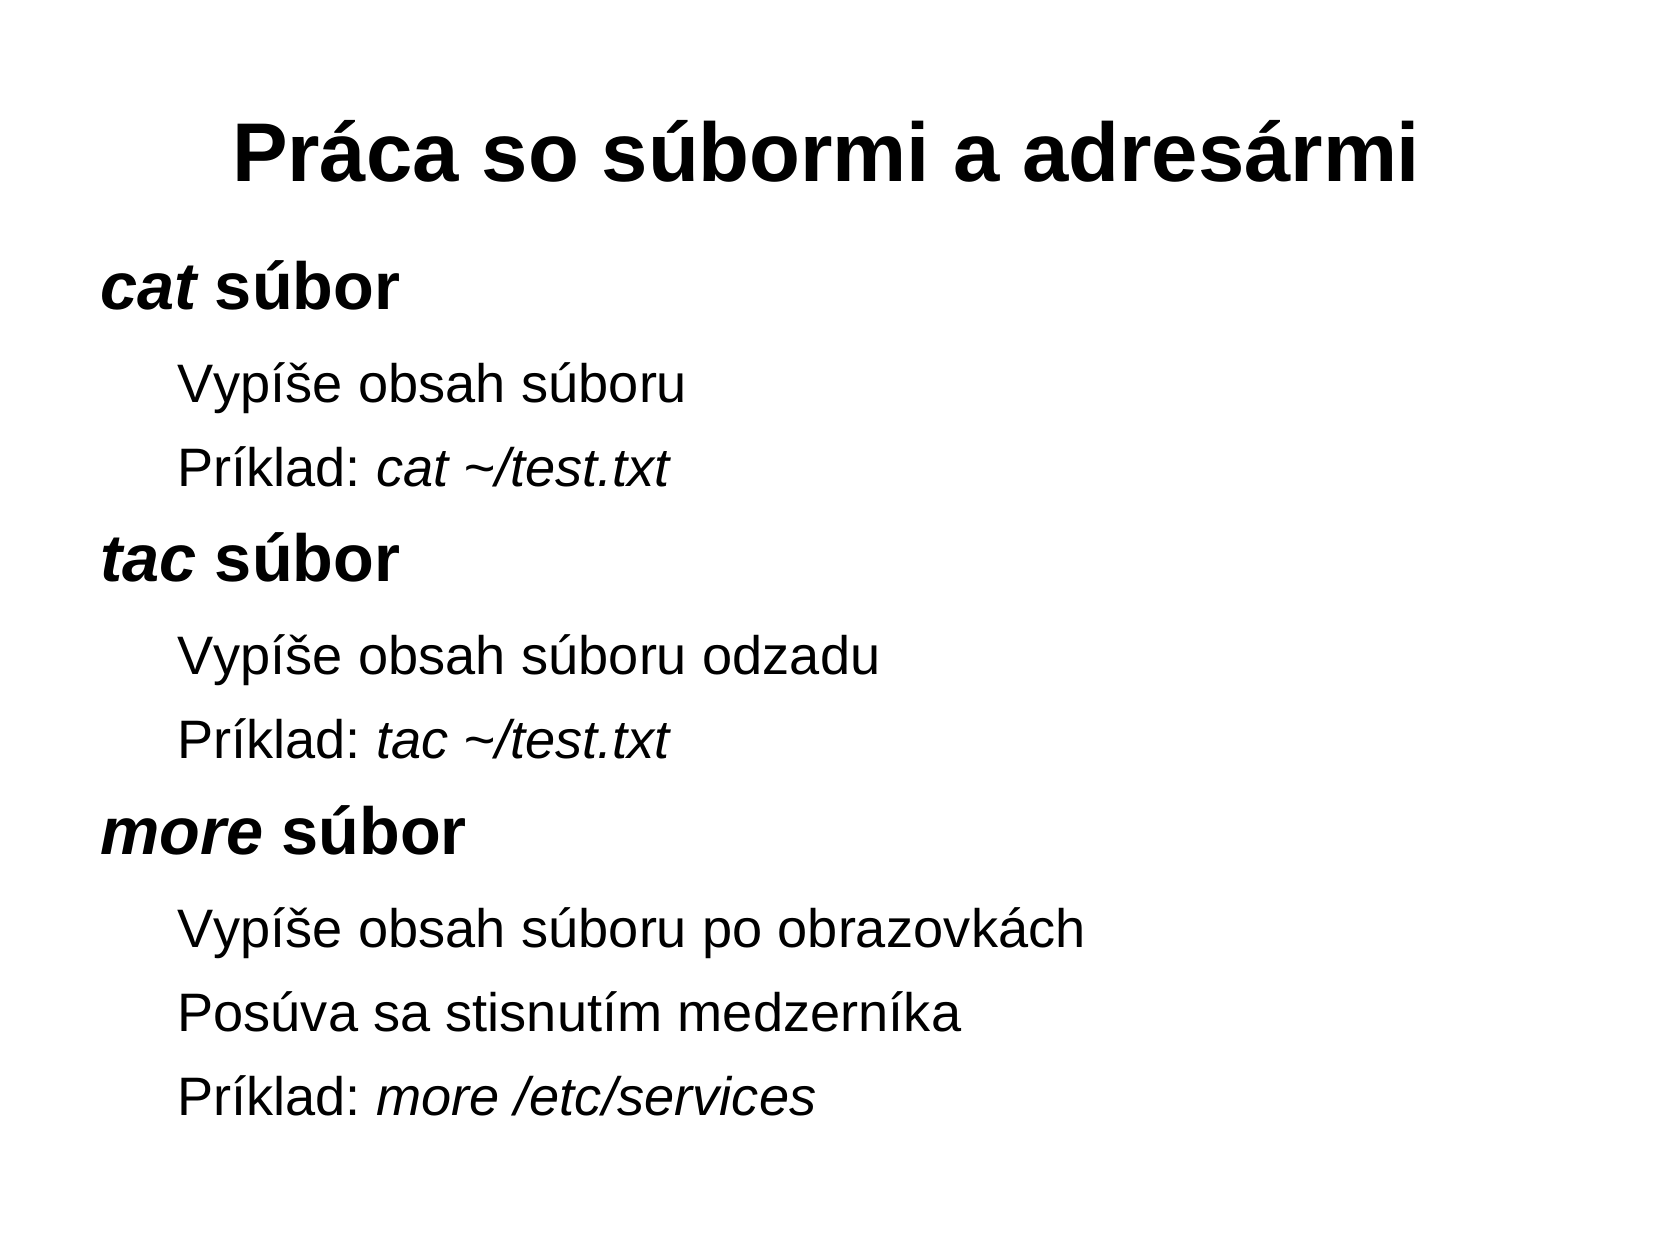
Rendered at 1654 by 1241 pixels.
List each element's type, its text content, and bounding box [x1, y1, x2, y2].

list cat súbor Vypíše obsah súboru Príklad: cat ~/test.txt tac súbor Vypíše obsah súboru odzadu Príklad: tac ~/test.txt more súbor Vypíše obsah súboru po obrazovkách Posúva sa stisnutím medzerníka Príklad: more /etc/services [82, 248, 1571, 1128]
title Práca so súbormi a adresármi [82, 49, 1571, 248]
